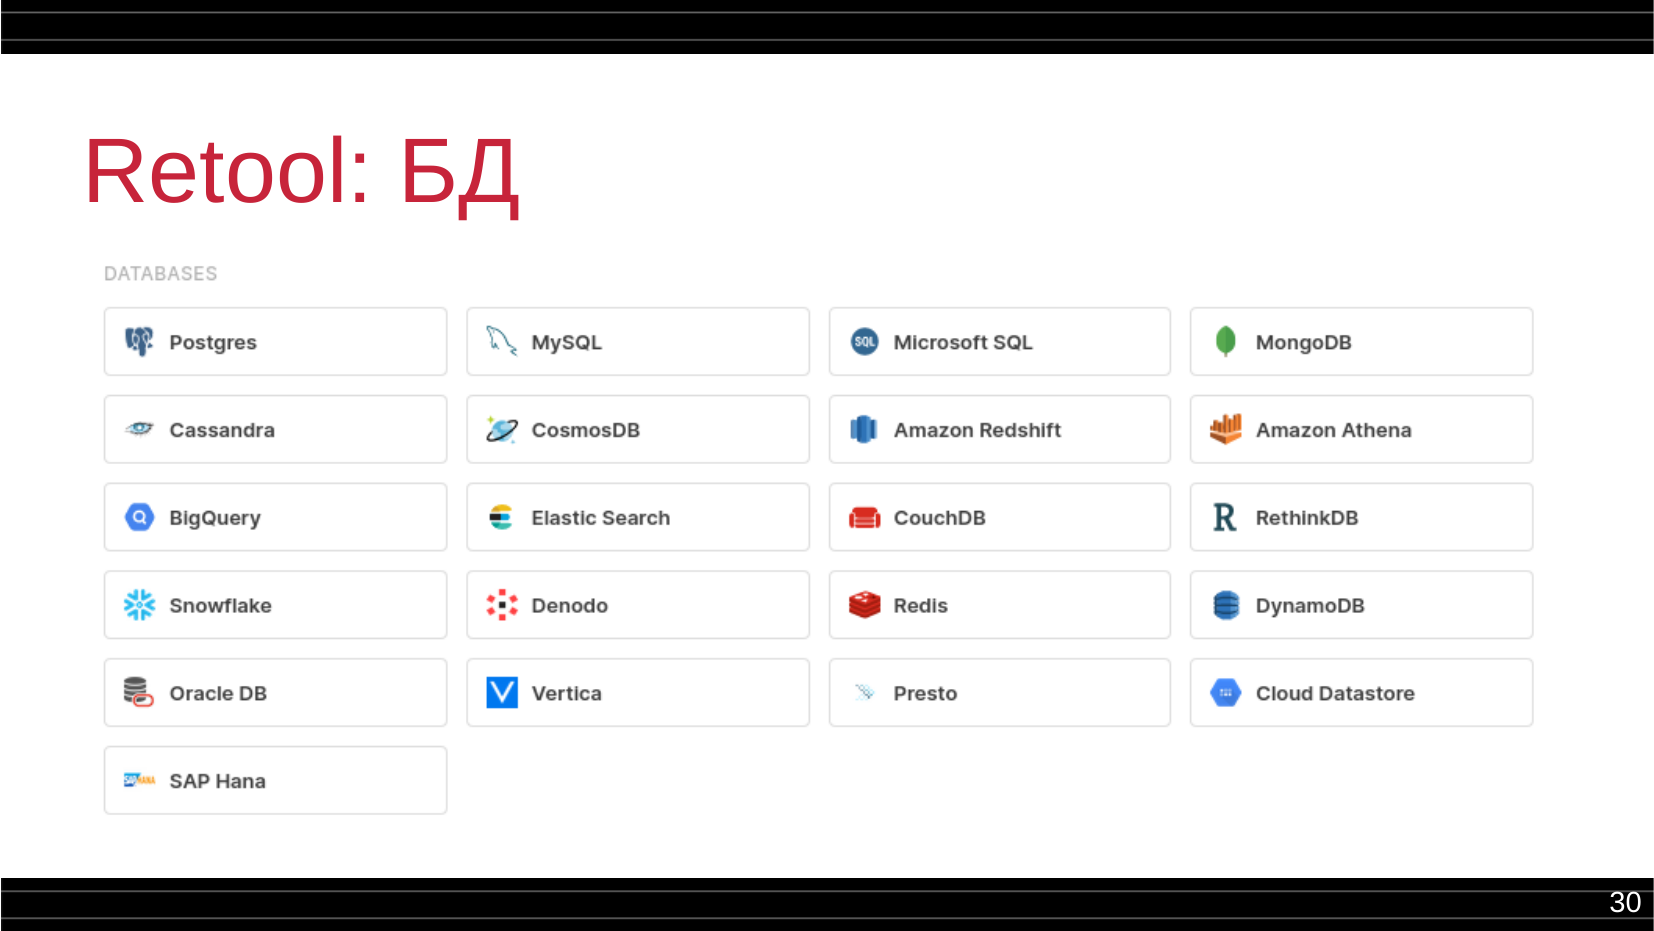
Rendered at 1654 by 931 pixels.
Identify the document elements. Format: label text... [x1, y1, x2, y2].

picture [90, 254, 1548, 826]
picture [1, 0, 1654, 54]
picture [1, 878, 1654, 931]
title Retool: БД [82, 92, 1571, 249]
